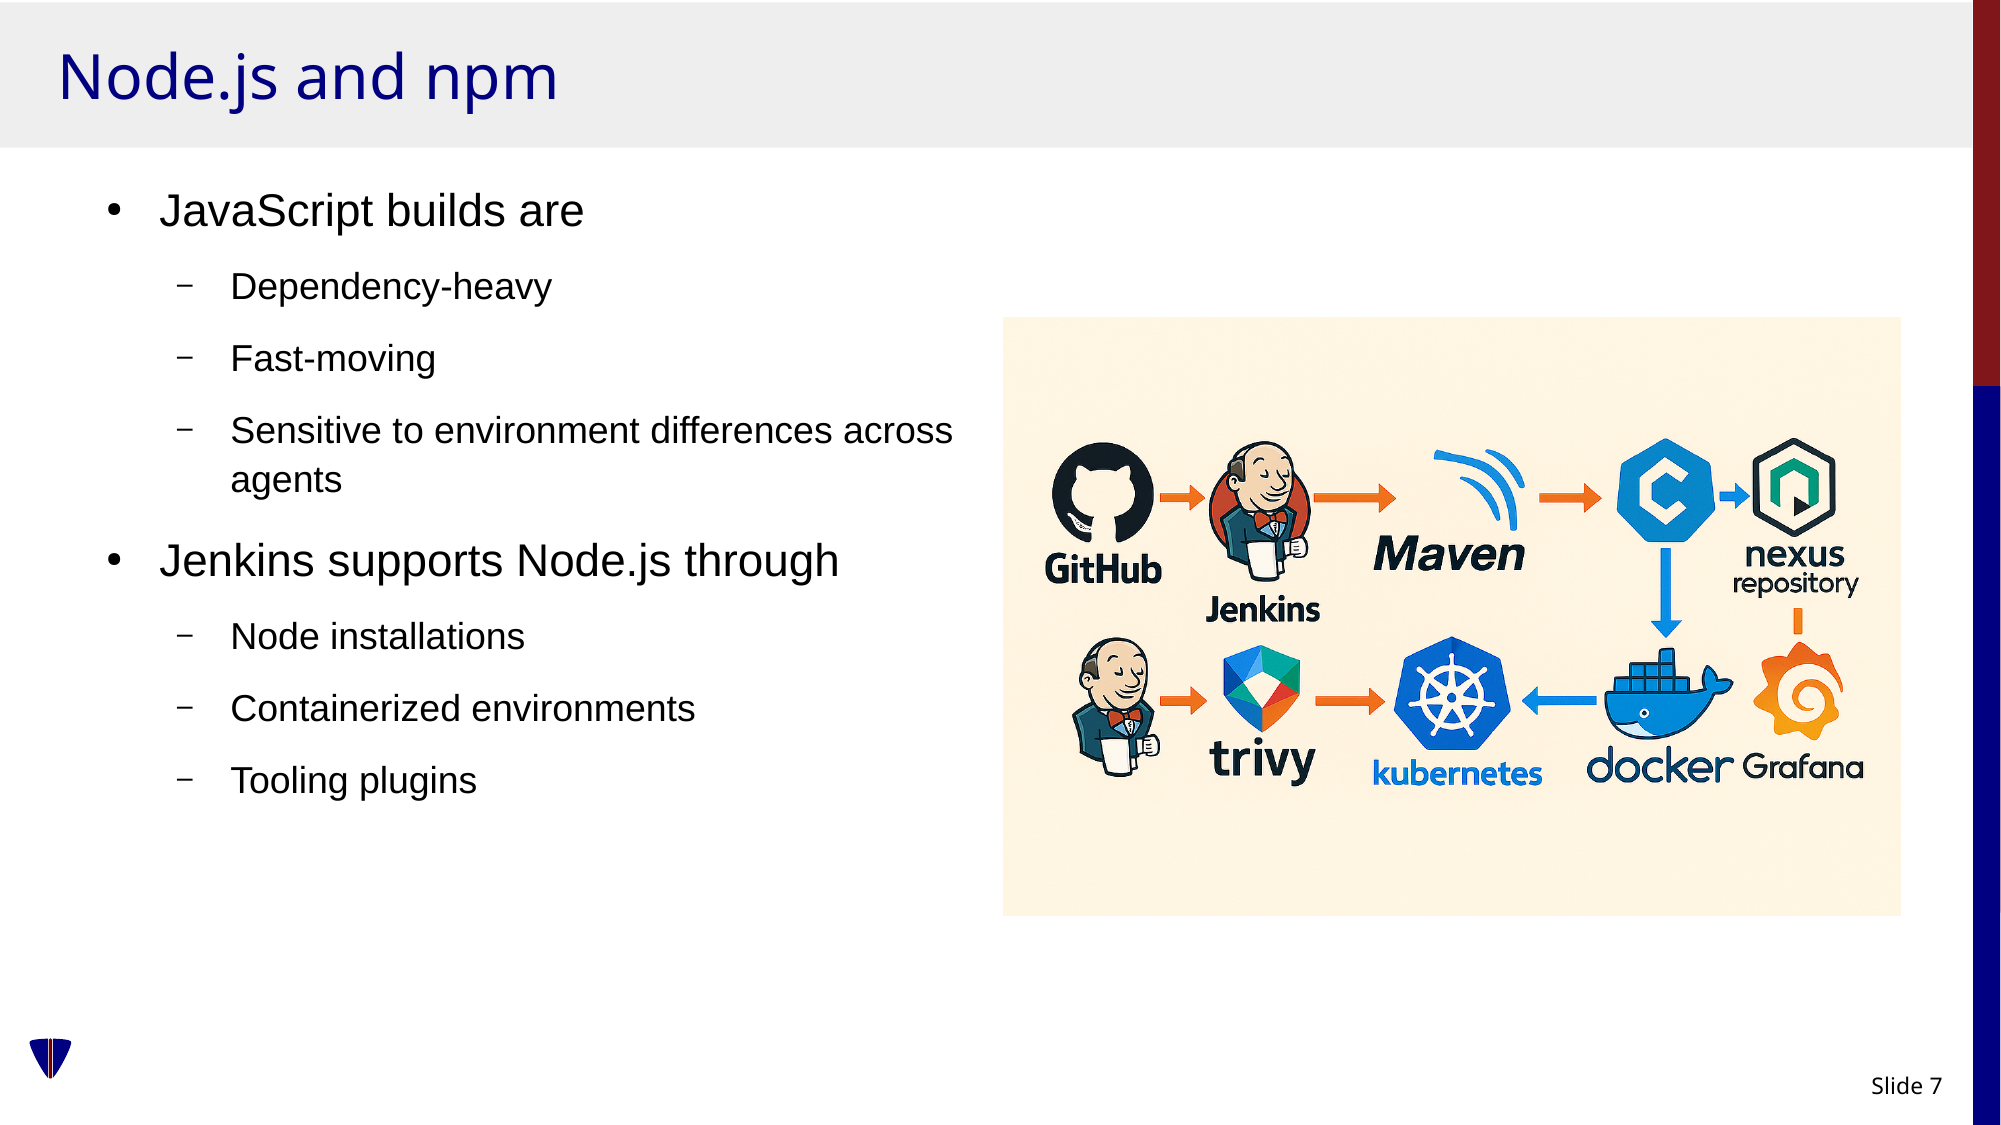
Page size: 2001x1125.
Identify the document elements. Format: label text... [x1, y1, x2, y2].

picture [1003, 317, 1901, 916]
title Node.js and npm [0, 2, 1973, 148]
list JavaScript builds are Dependency-heavy Fast-moving Sensitive to environment differences across agents Jenkins supports Node.js through Node installations Containerized environments Tooling plugins [88, 177, 975, 1034]
